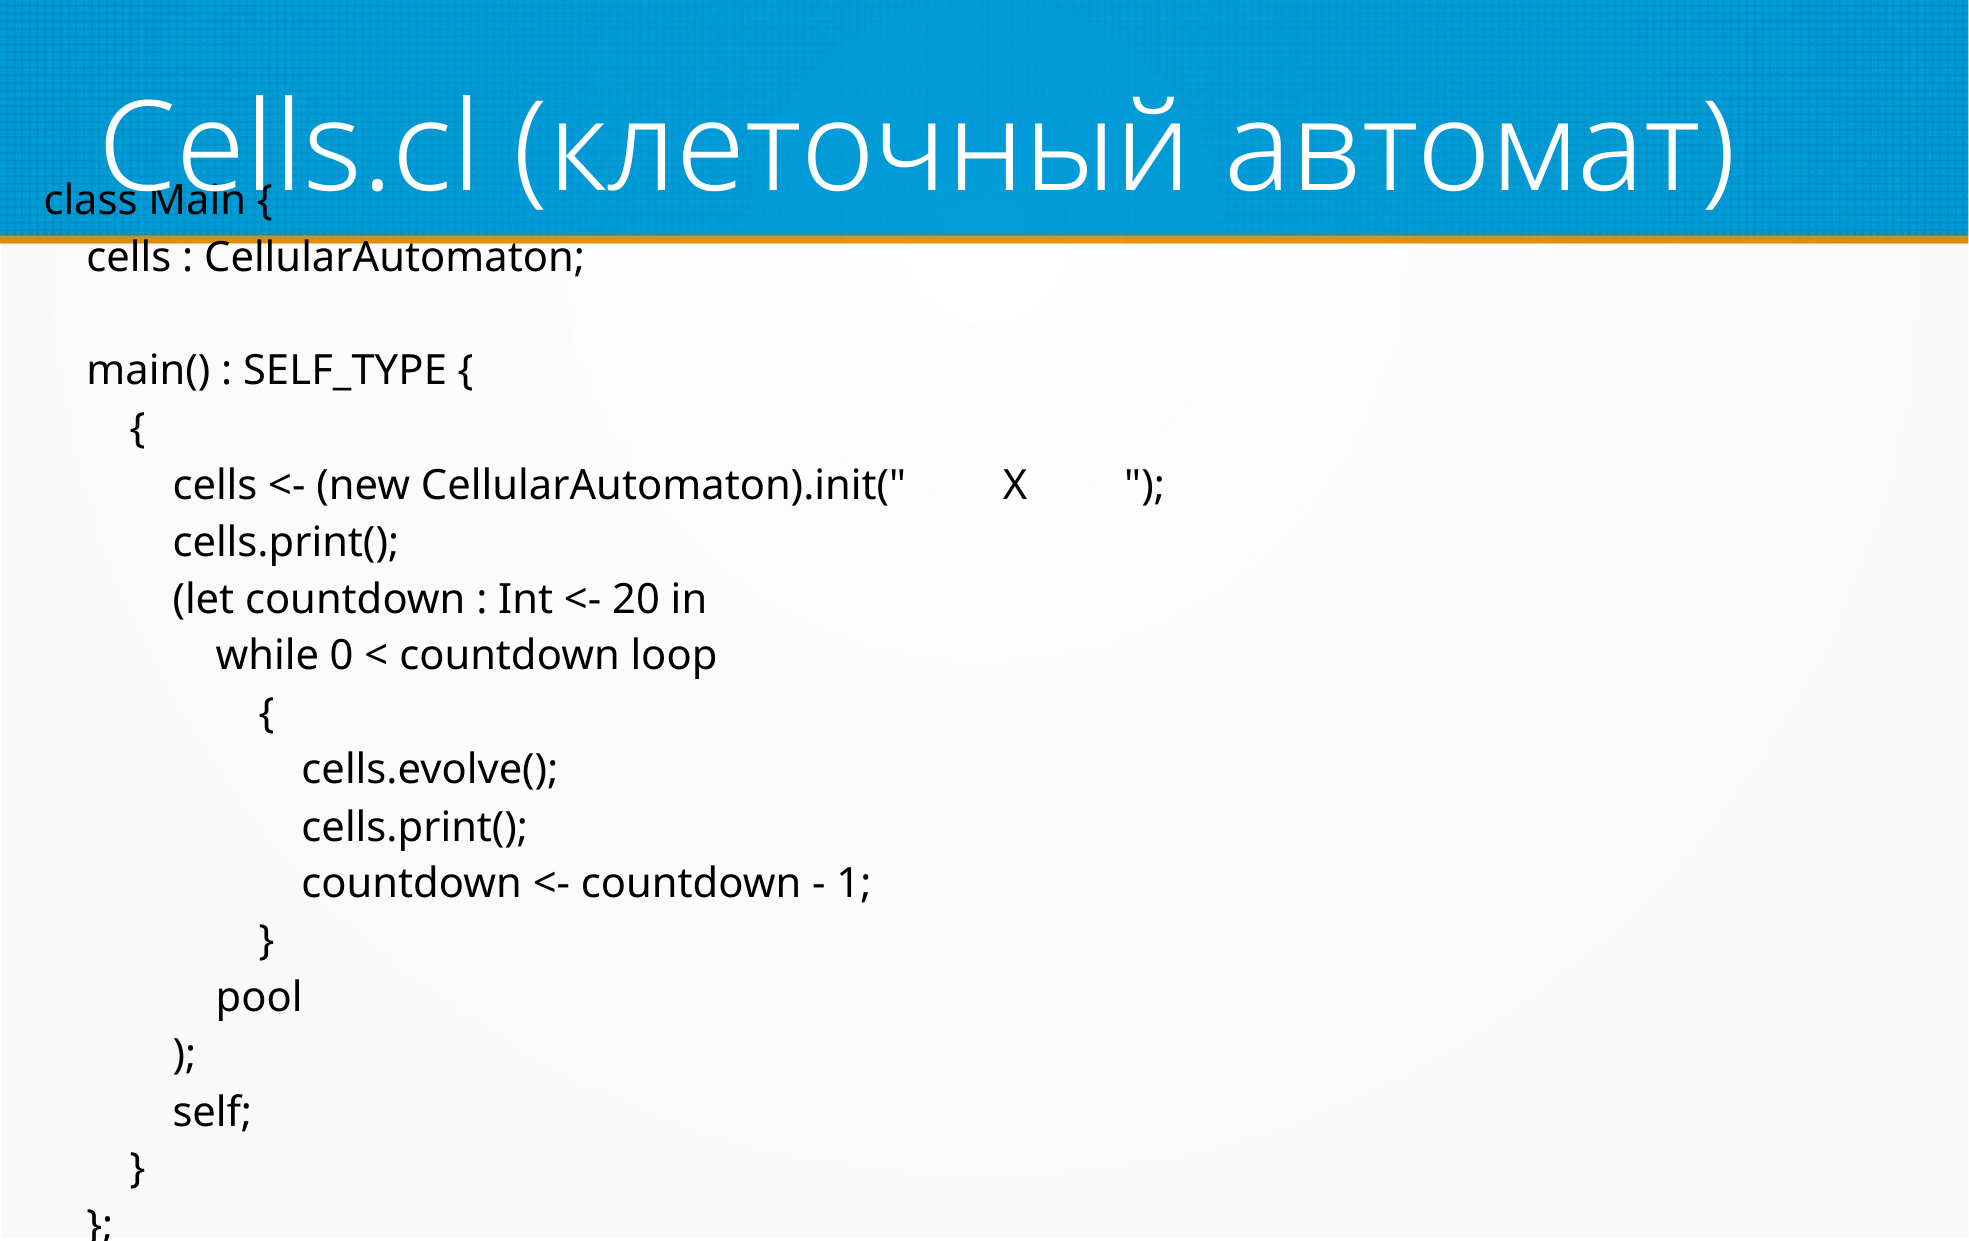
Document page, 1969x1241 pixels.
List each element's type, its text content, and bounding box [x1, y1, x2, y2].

picture [0, 233, 1969, 1241]
text_box class Main { cells : CellularAutomaton; main() : SELF_TYPE { { cells <- (new CellularAutomaton).init(" X "); cells.print(); (let countdown : Int <- 20 in while 0 < countdown loop { cells.evolve(); cells.print(); countdown <- countdown - 1; } pool ); self; } }; }; [37, 248, 1456, 1231]
title Cells.cl (клеточный автомат) [98, 19, 1870, 227]
